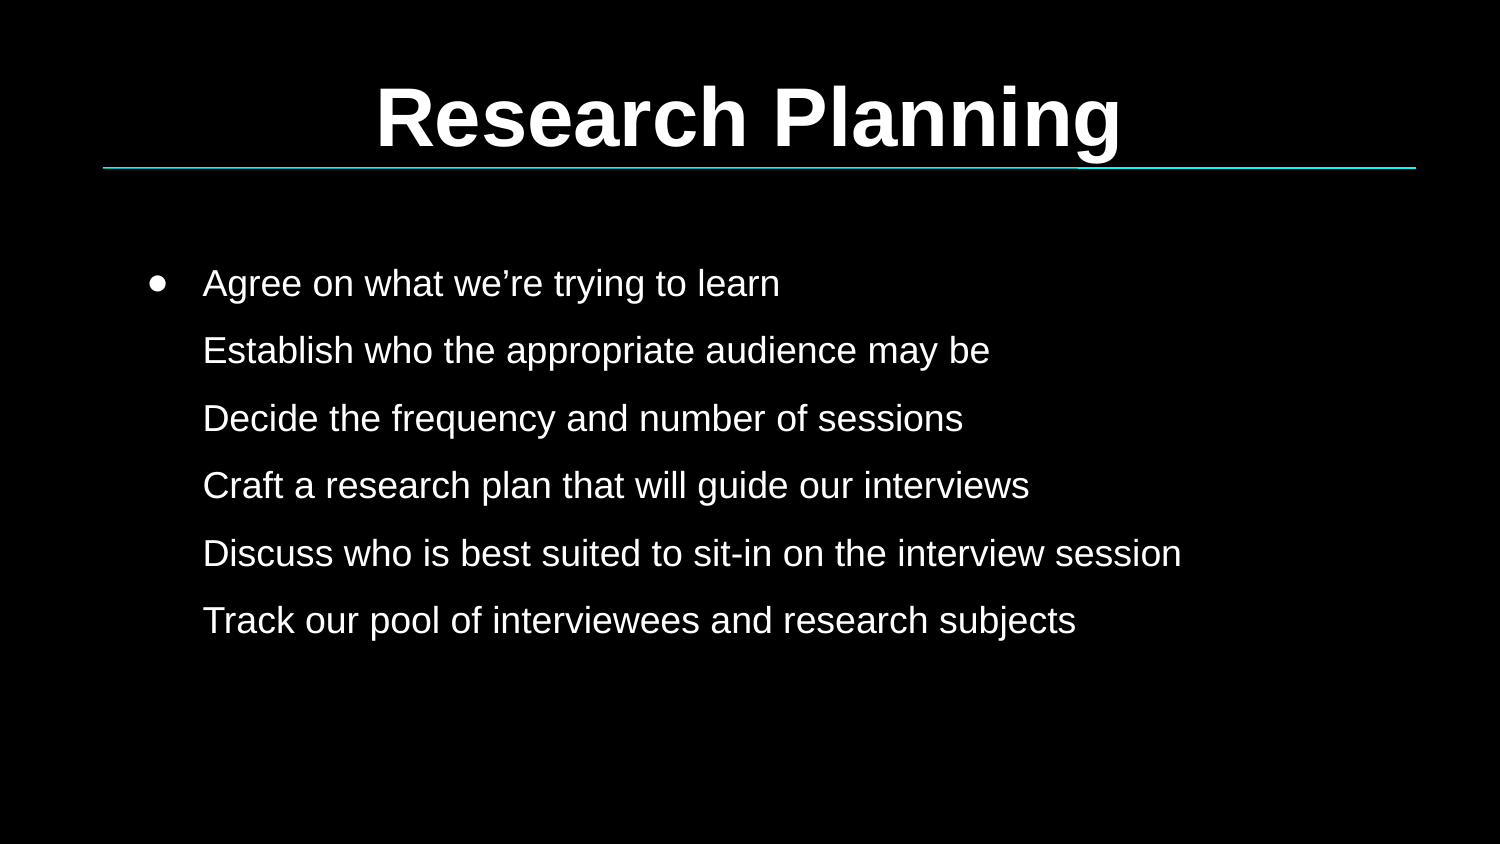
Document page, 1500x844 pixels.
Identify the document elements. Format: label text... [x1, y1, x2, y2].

title Agree on what we’re trying to learn Establish who the appropriate audience may be Decide the frequency and number of sessions Craft a research plan that will guide our interviews Discuss who is best suited to sit-in on the interview session Track our pool of interviewees and research subjects [112, 221, 1388, 782]
title Research Planning [90, 48, 1409, 176]
